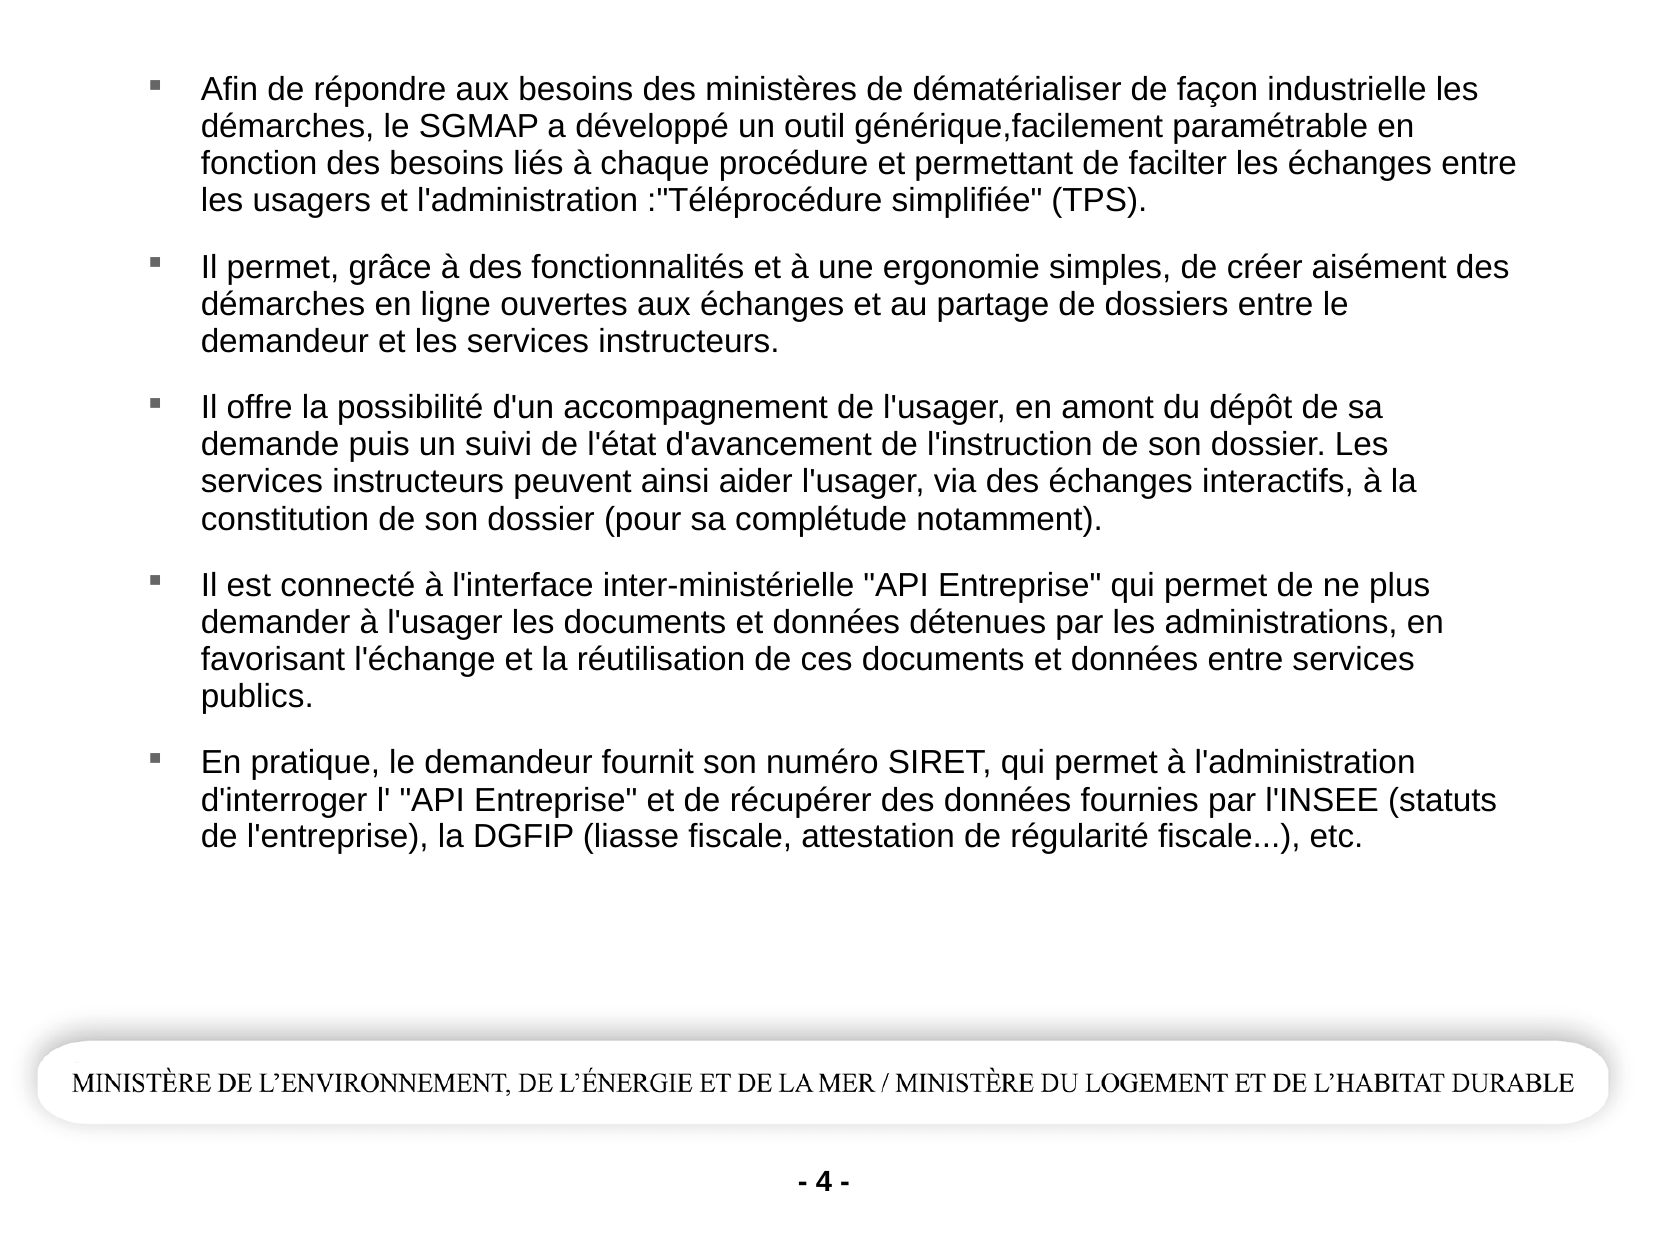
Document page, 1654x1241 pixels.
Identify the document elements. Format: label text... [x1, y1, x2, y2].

list Afin de répondre aux besoins des ministères de dématérialiser de façon industrielle les démarches, le SGMAP a développé un outil générique,facilement paramétrable en fonction des besoins liés à chaque procédure et permettant de facilter les échanges entre les usagers et l'administration :"Téléprocédure simplifiée" (TPS). Il permet, grâce à des fonctionnalités et à une ergonomie simples, de créer aisément des démarches en ligne ouvertes aux échanges et au partage de dossiers entre le demandeur et les services instructeurs. Il offre la possibilité d'un accompagnement de l'usager, en amont du dépôt de sa demande puis un suivi de l'état d'avancement de l'instruction de son dossier. Les services instructeurs peuvent ainsi aider l'usager, via des échanges interactifs, à la constitution de son dossier (pour sa complétude notamment). Il est connecté à l'interface inter-ministérielle "API Entreprise" qui permet de ne plus demander à l'usager les documents et données détenues par les administrations, en favorisant l'échange et la réutilisation de ces documents et données entre services publics. En pratique, le demandeur fournit son numéro SIRET, qui permet à l'administration d'interroger l' "API Entreprise" et de récupérer des données fournies par l'INSEE (statuts de l'entreprise), la DGFIP (liasse fiscale, attestation de régularité fiscale...), etc. [129, 70, 1524, 1016]
picture [0, 224, 1654, 1155]
